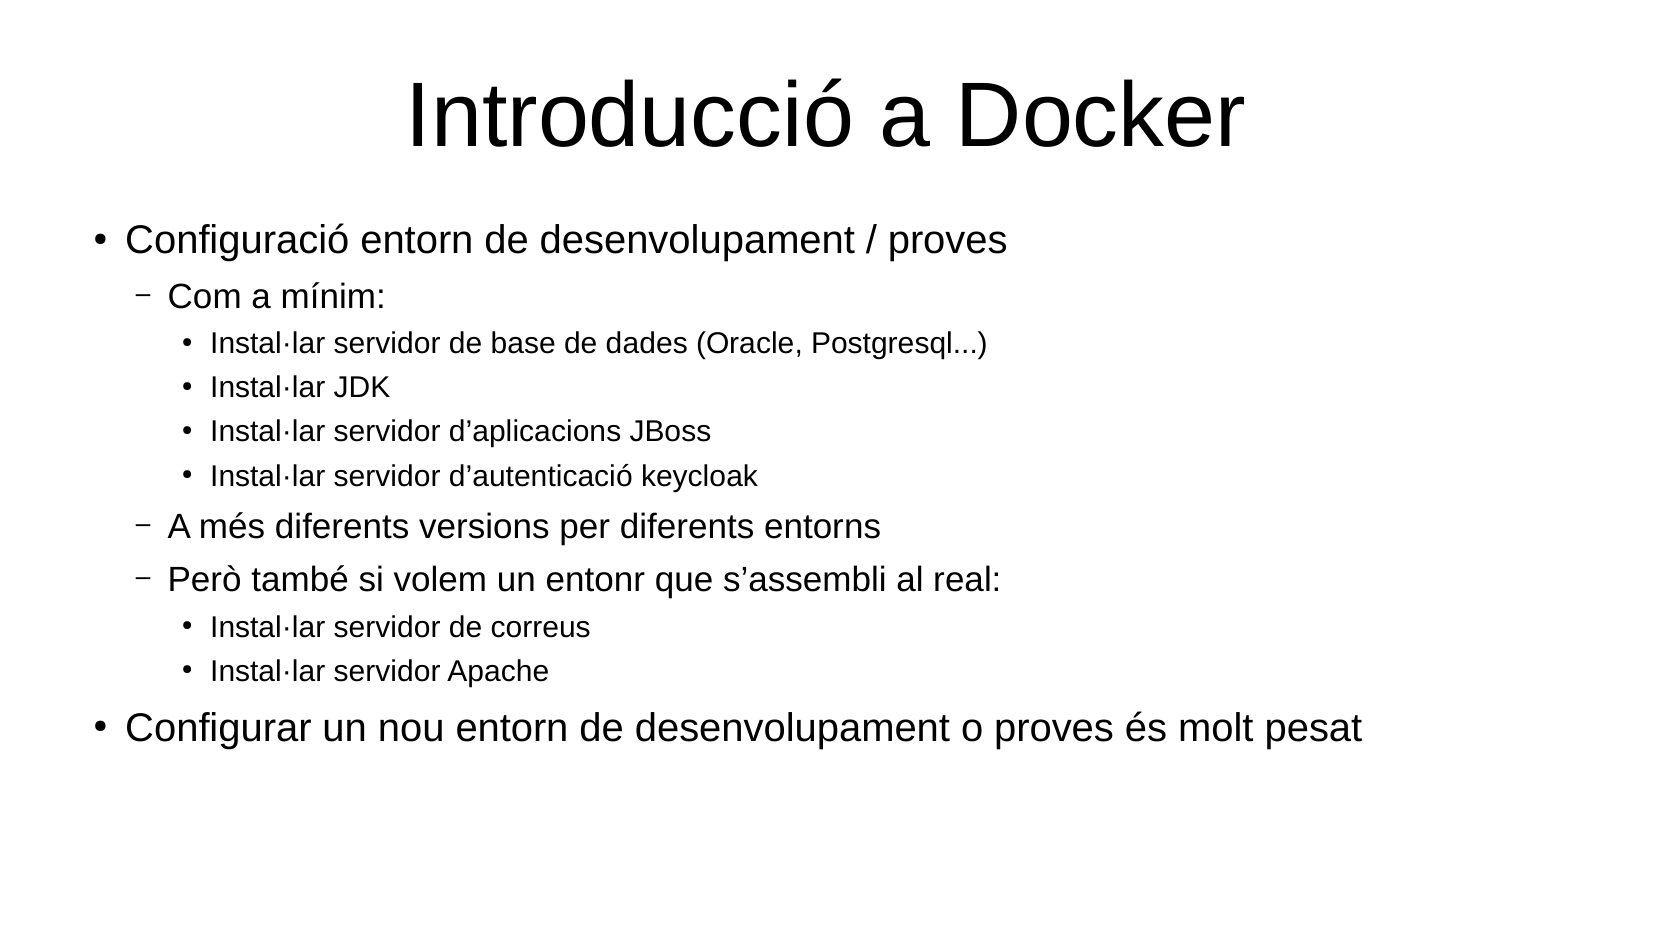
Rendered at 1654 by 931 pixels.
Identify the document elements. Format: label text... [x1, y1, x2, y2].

list Configuració entorn de desenvolupament / proves Com a mínim: Instal·lar servidor de base de dades (Oracle, Postgresql...) Instal·lar JDK Instal·lar servidor d’aplicacions JBoss Instal·lar servidor d’autenticació keycloak A més diferents versions per diferents entorns Però també si volem un entonr que s’assembli al real: Instal·lar servidor de correus Instal·lar servidor Apache Configurar un nou entorn de desenvolupament o proves és molt pesat [82, 217, 1571, 758]
title Introducció a Docker [82, 37, 1571, 193]
